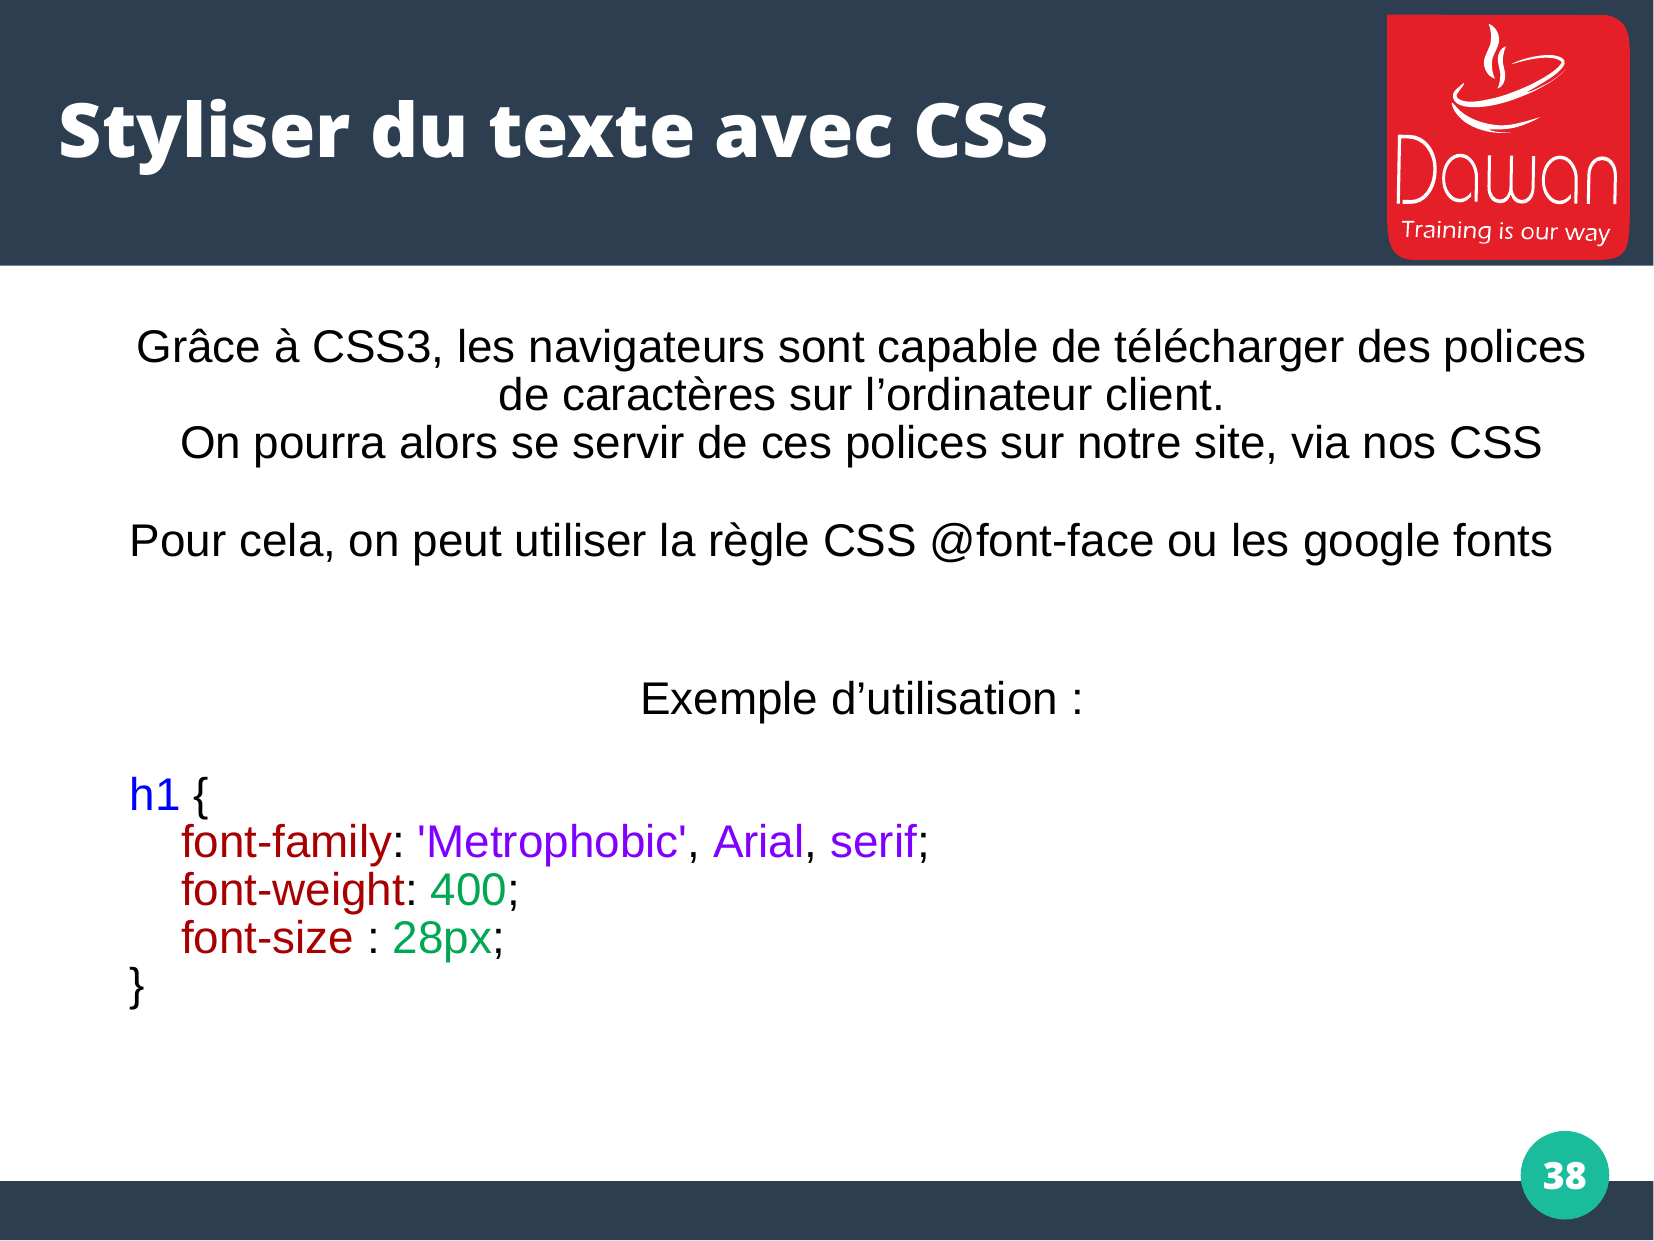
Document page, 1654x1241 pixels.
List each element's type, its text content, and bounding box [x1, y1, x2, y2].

list Grâce à CSS3, les navigateurs sont capable de télécharger des polices de caractères sur l’ordinateur client. On pourra alors se servir de ces polices sur notre site, via nos CSS Pour cela, on peut utiliser la règle CSS @font-face ou les google fonts Exemple d’utilisation : h1 { font-family: 'Metrophobic', Arial, serif; font-weight: 400; font-size : 28px; } [59, 324, 1595, 1152]
picture [1387, 14, 1630, 260]
title Styliser du texte avec CSS [59, 49, 1387, 207]
